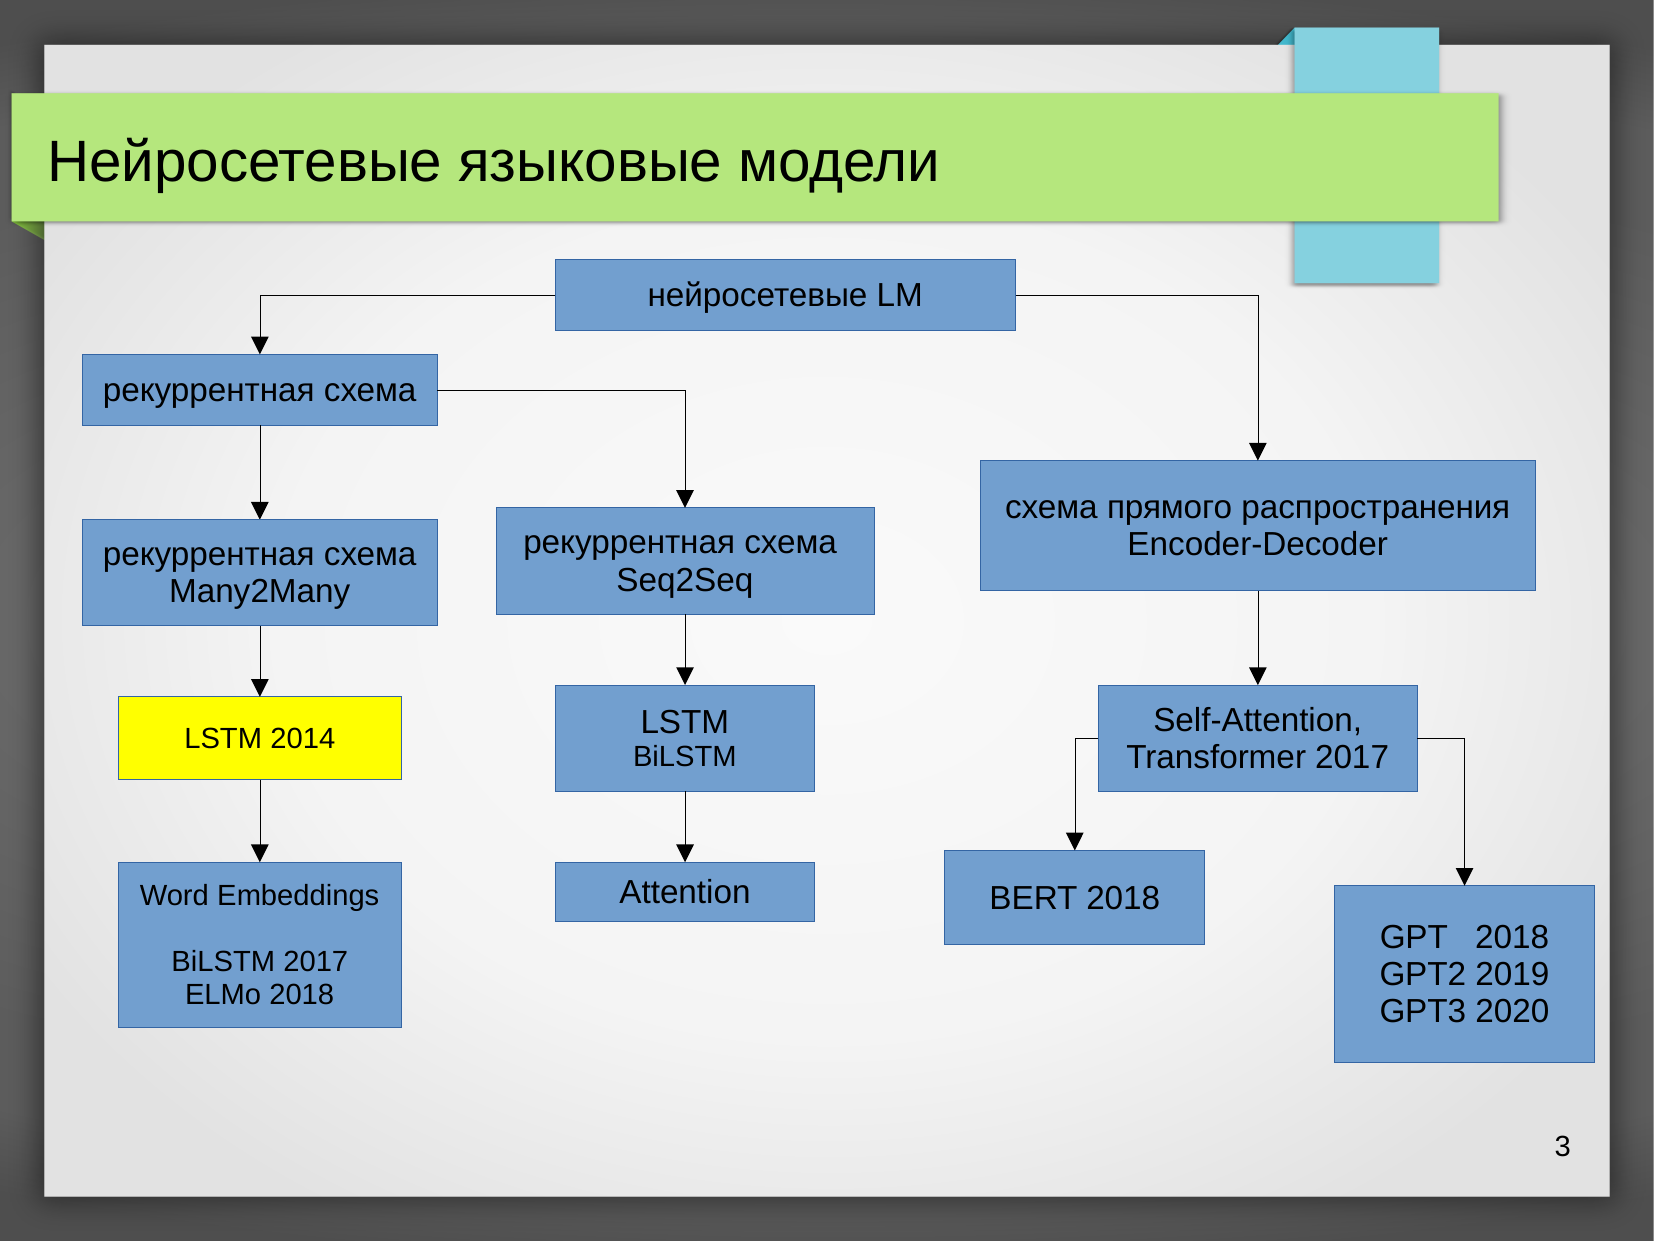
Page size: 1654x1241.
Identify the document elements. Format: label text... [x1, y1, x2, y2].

text_box Self-Attention, Transformer 2017 [1098, 685, 1418, 792]
text_box схема прямого распространения Encoder-Decoder [980, 460, 1536, 591]
text_box LSTM BiLSTM [555, 685, 815, 792]
text_box рекуррентная схема Many2Many [82, 519, 438, 626]
text_box GPT 2018 GPT2 2019 GPT3 2020 [1334, 885, 1595, 1063]
text_box LSTM 2014 [118, 696, 402, 780]
text_box BERT 2018 [944, 850, 1205, 945]
title Нейросетевые языковые модели [47, 121, 1241, 201]
text_box Word Embeddings BiLSTM 2017 ELMo 2018 [118, 862, 402, 1028]
picture [0, 0, 1654, 1241]
text_box рекуррентная схема Seq2Seq [496, 507, 875, 615]
text_box нейросетевые LM [555, 259, 1016, 331]
text_box рекуррентная схема [82, 354, 438, 426]
text_box Attention [555, 862, 815, 922]
